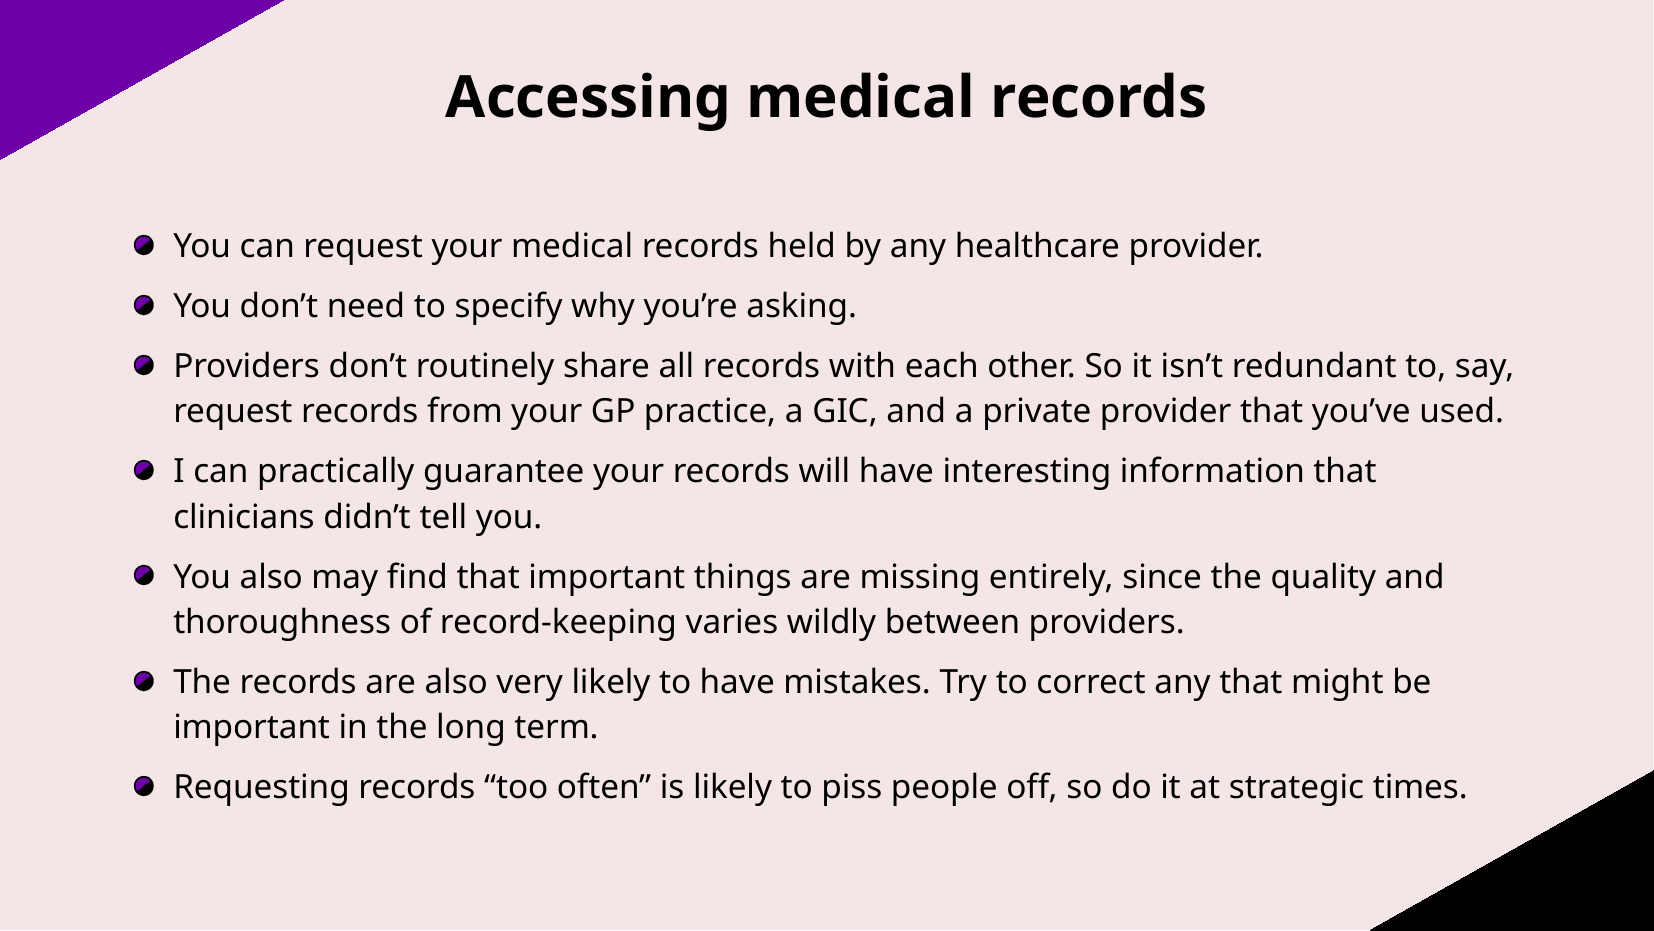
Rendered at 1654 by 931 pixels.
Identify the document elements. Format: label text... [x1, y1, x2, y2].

subtitle You can request your medical records held by any healthcare provider. You don’t need to specify why you’re asking. Providers don’t routinely share all records with each other. So it isn’t redundant to, say, request records from your GP practice, a GIC, and a private provider that you’ve used. I can practically guarantee your records will have interesting information that clinicians didn’t tell you. You also may find that important things are missing entirely, since the quality and thoroughness of record-keeping varies wildly between providers. The records are also very likely to have mistakes. Try to correct any that might be important in the long term. Requesting records “too often” is likely to piss people off, so do it at strategic times. [132, 140, 1526, 890]
text_box [0, 0, 284, 160]
title Accessing medical records [82, 35, 1571, 154]
text_box [1370, 770, 1654, 931]
